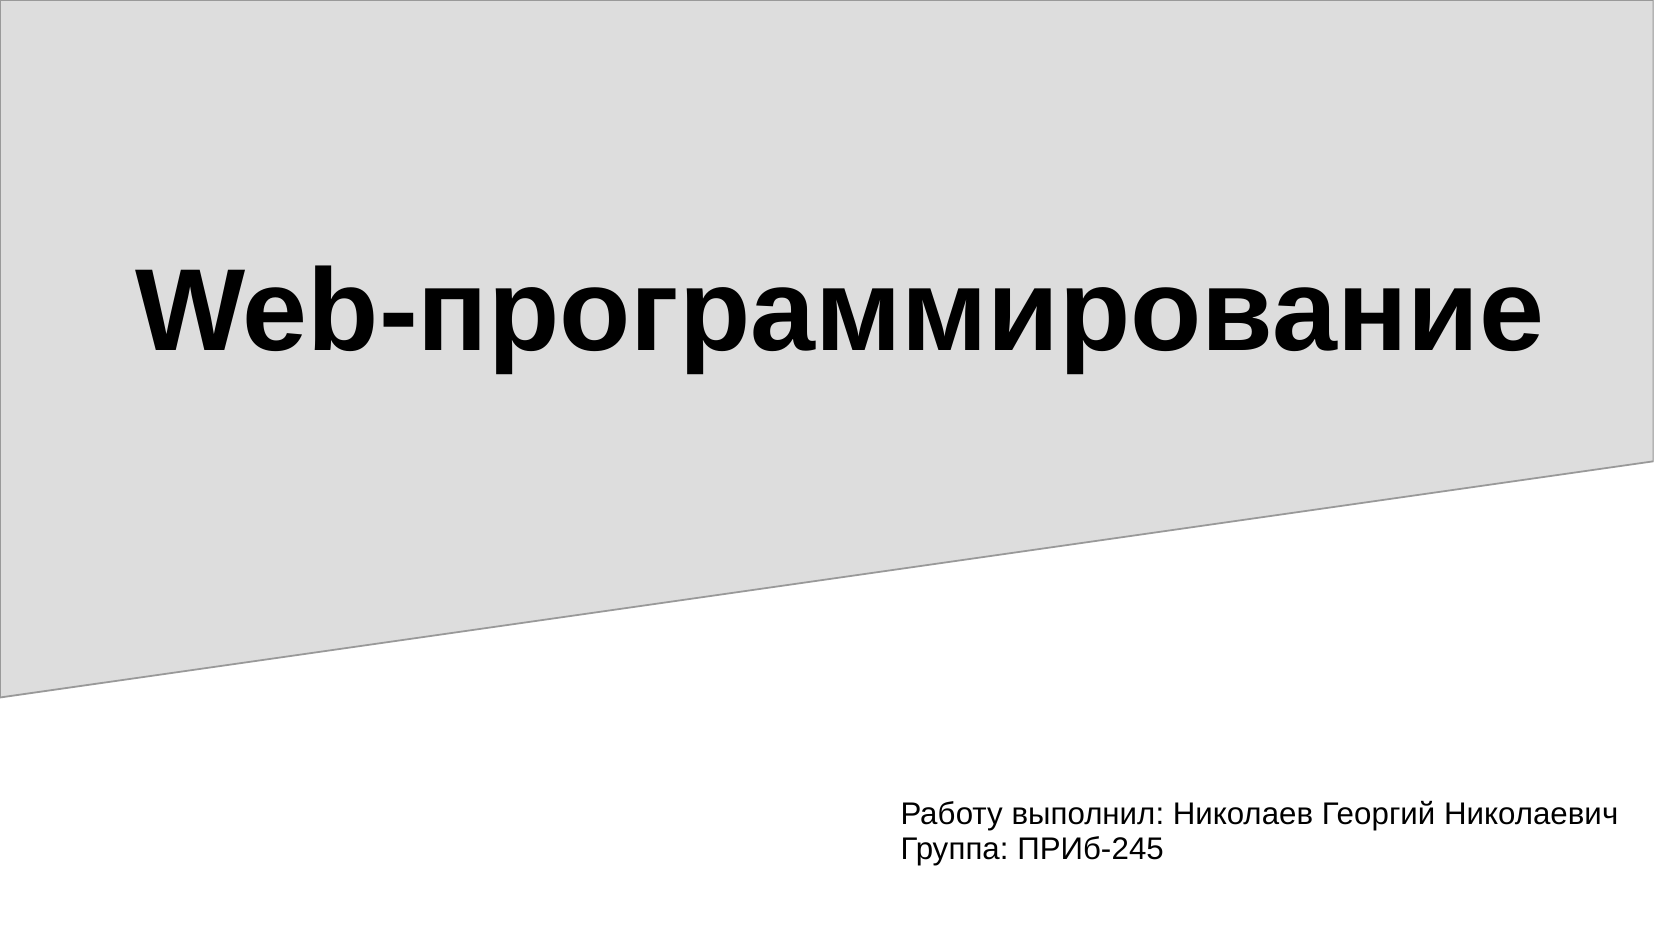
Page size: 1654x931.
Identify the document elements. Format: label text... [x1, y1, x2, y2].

text_box Работу выполнил: Николаев Георгий Николаевич Группа: ПРИб-245 [885, 789, 1654, 916]
title Web-программирование [118, 236, 1595, 384]
